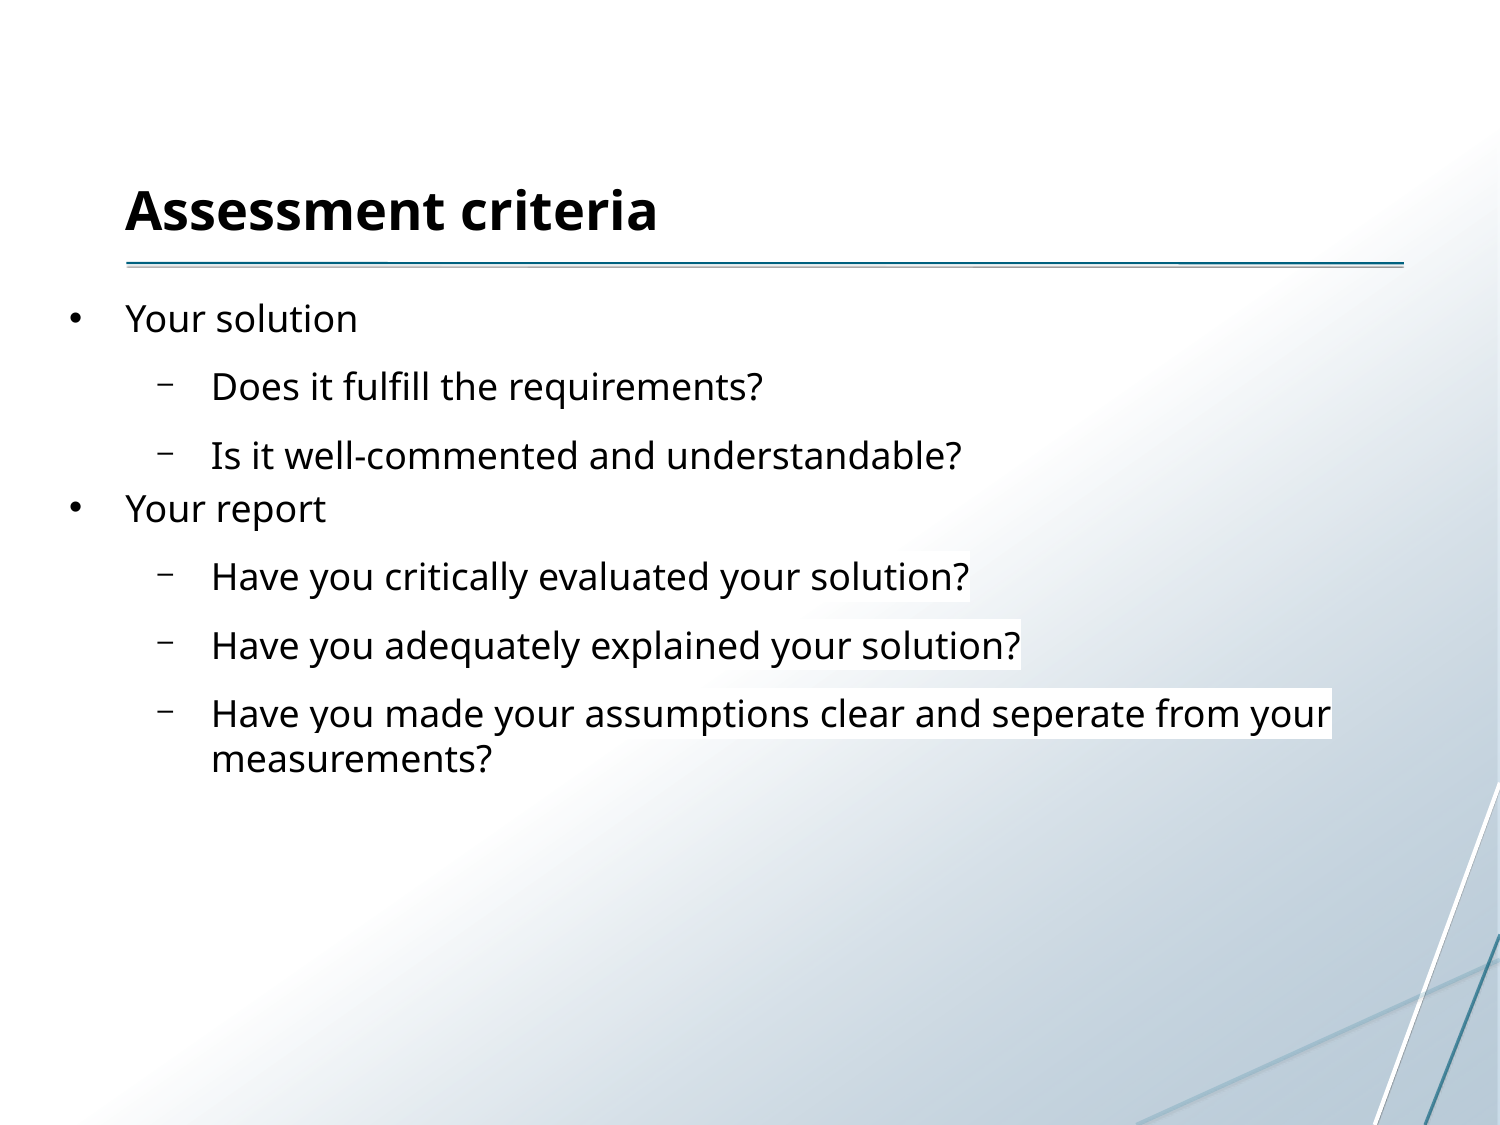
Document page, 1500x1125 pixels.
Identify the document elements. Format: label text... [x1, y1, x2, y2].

title Assessment criteria [109, 49, 1403, 249]
list Your solution Does it fulfill the requirements? Is it well-commented and understandable? Your report Have you critically evaluated your solution? Have you adequately explained your solution? Have you made your assumptions clear and seperate from your measurements? [54, 287, 1404, 1005]
